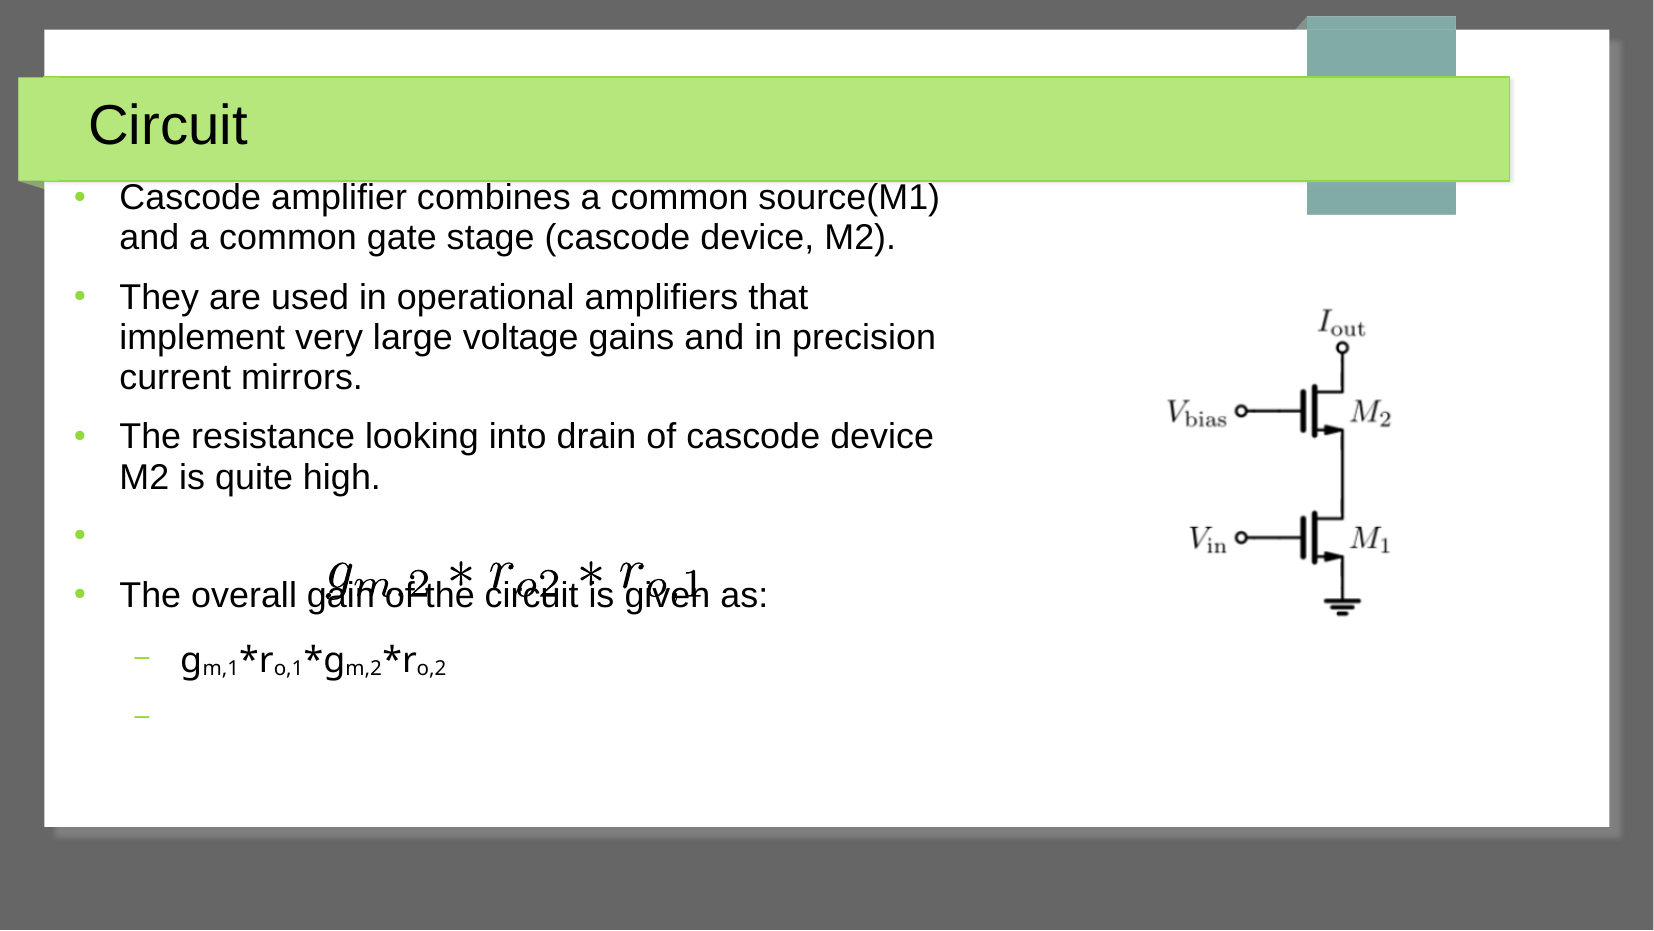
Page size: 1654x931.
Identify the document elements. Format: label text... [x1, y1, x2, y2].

title Circuit [88, 73, 1506, 178]
picture [324, 561, 701, 605]
list Cascode amplifier combines a common source(M1) and a common gate stage (cascode device, M2). They are used in operational amplifiers that implement very large voltage gains and in precision current mirrors. The resistance looking into drain of cascode device M2 is quite high. The overall gain of the circuit is given as: gm,1*ro,1*gm,2*ro,2 [58, 177, 945, 768]
picture [1097, 295, 1506, 621]
